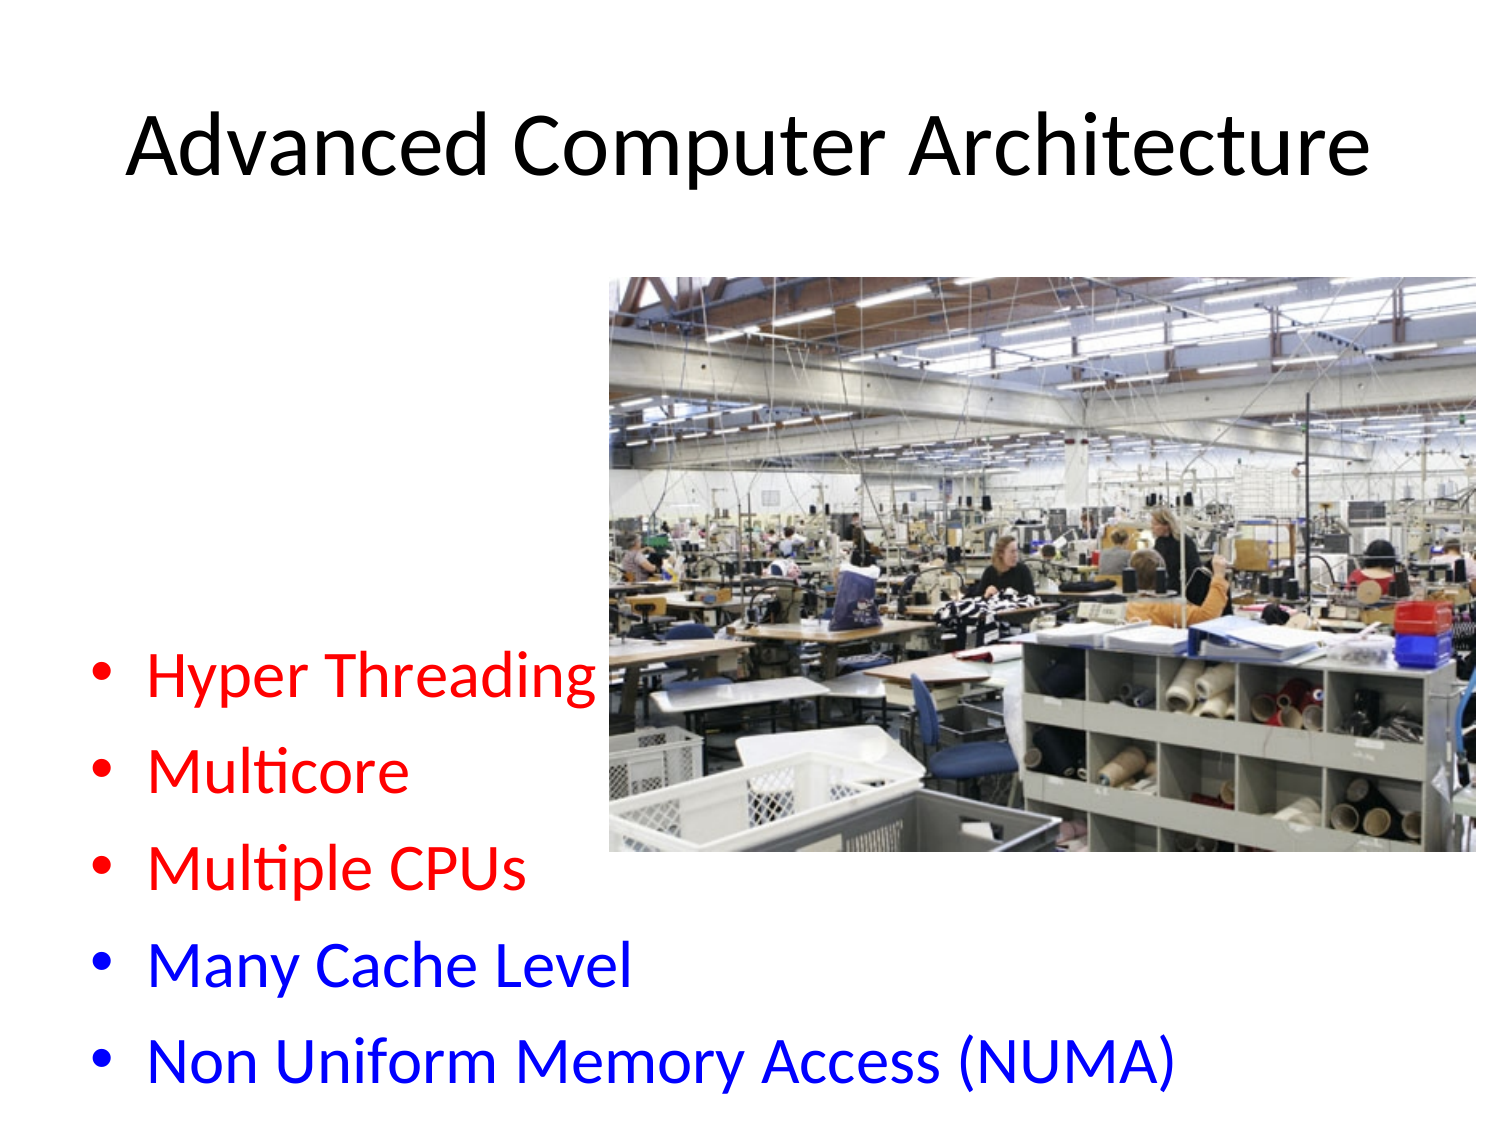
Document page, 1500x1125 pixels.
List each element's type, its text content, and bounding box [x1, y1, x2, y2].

picture [609, 277, 1476, 852]
list Hyper Threading Multicore Multiple CPUs Many Cache Level Non Uniform Memory Access (NUMA) [75, 622, 1426, 1107]
title Advanced Computer Architecture [75, 45, 1426, 233]
